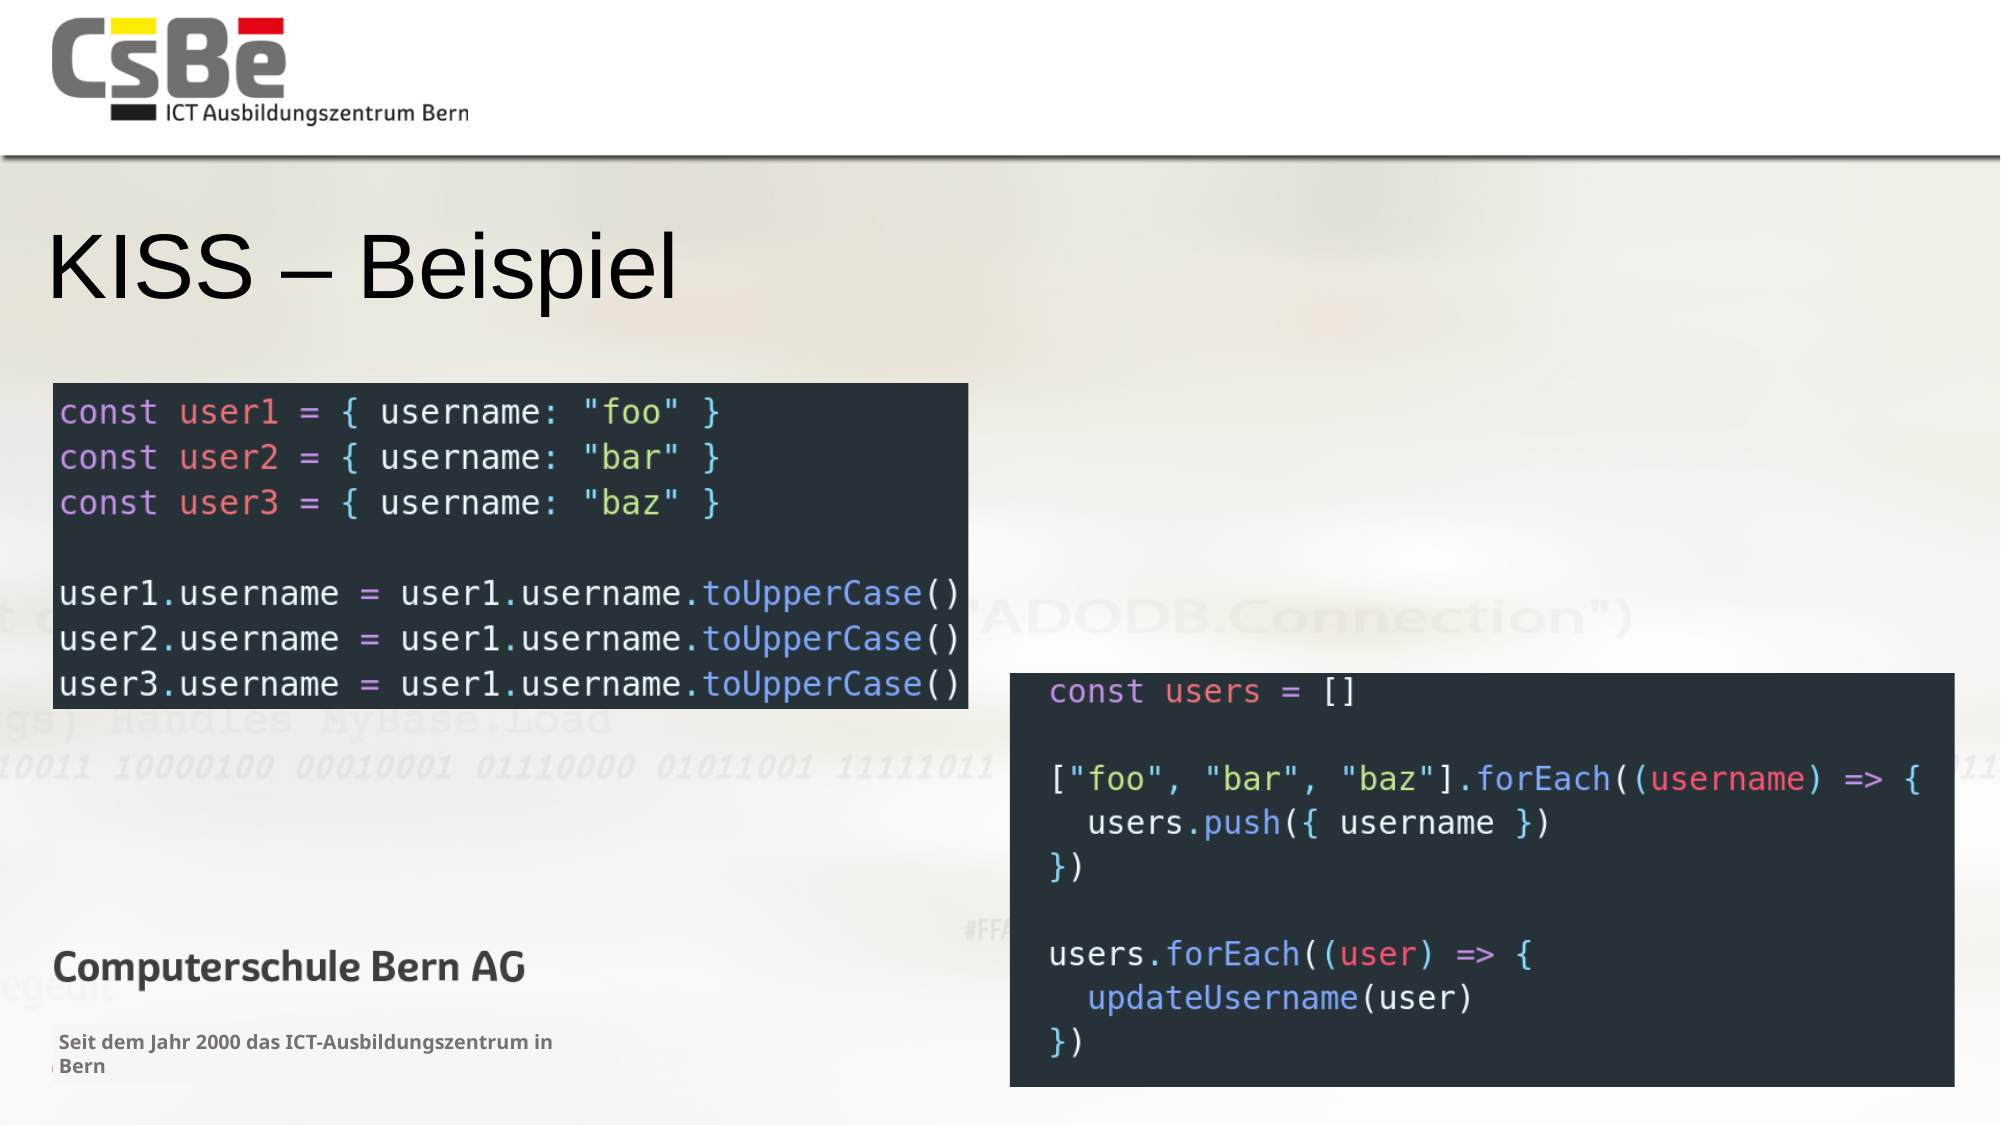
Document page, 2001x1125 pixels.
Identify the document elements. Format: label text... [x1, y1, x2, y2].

picture [0, 0, 2001, 1125]
list KISS – Beispiel [46, 206, 1920, 355]
